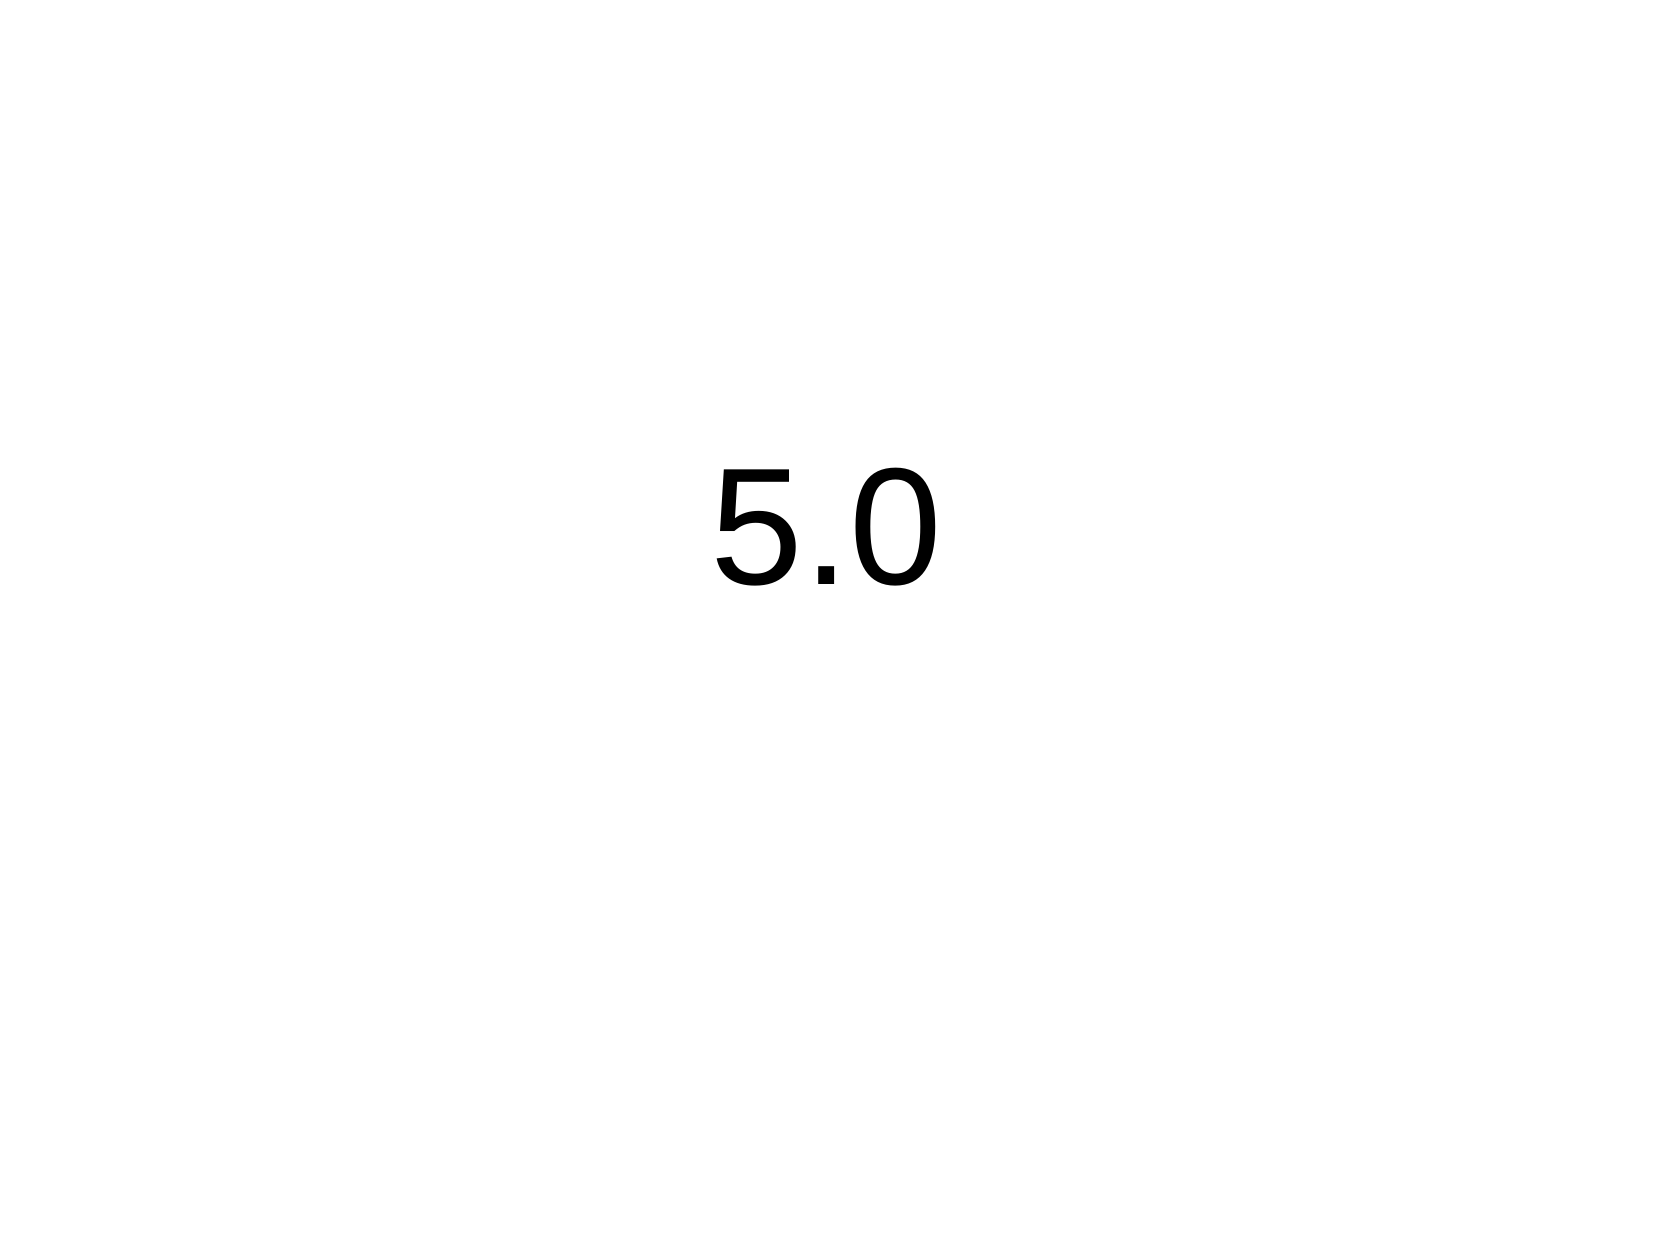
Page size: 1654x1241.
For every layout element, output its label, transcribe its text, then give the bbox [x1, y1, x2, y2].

text_box 5.0 [144, 426, 1510, 628]
